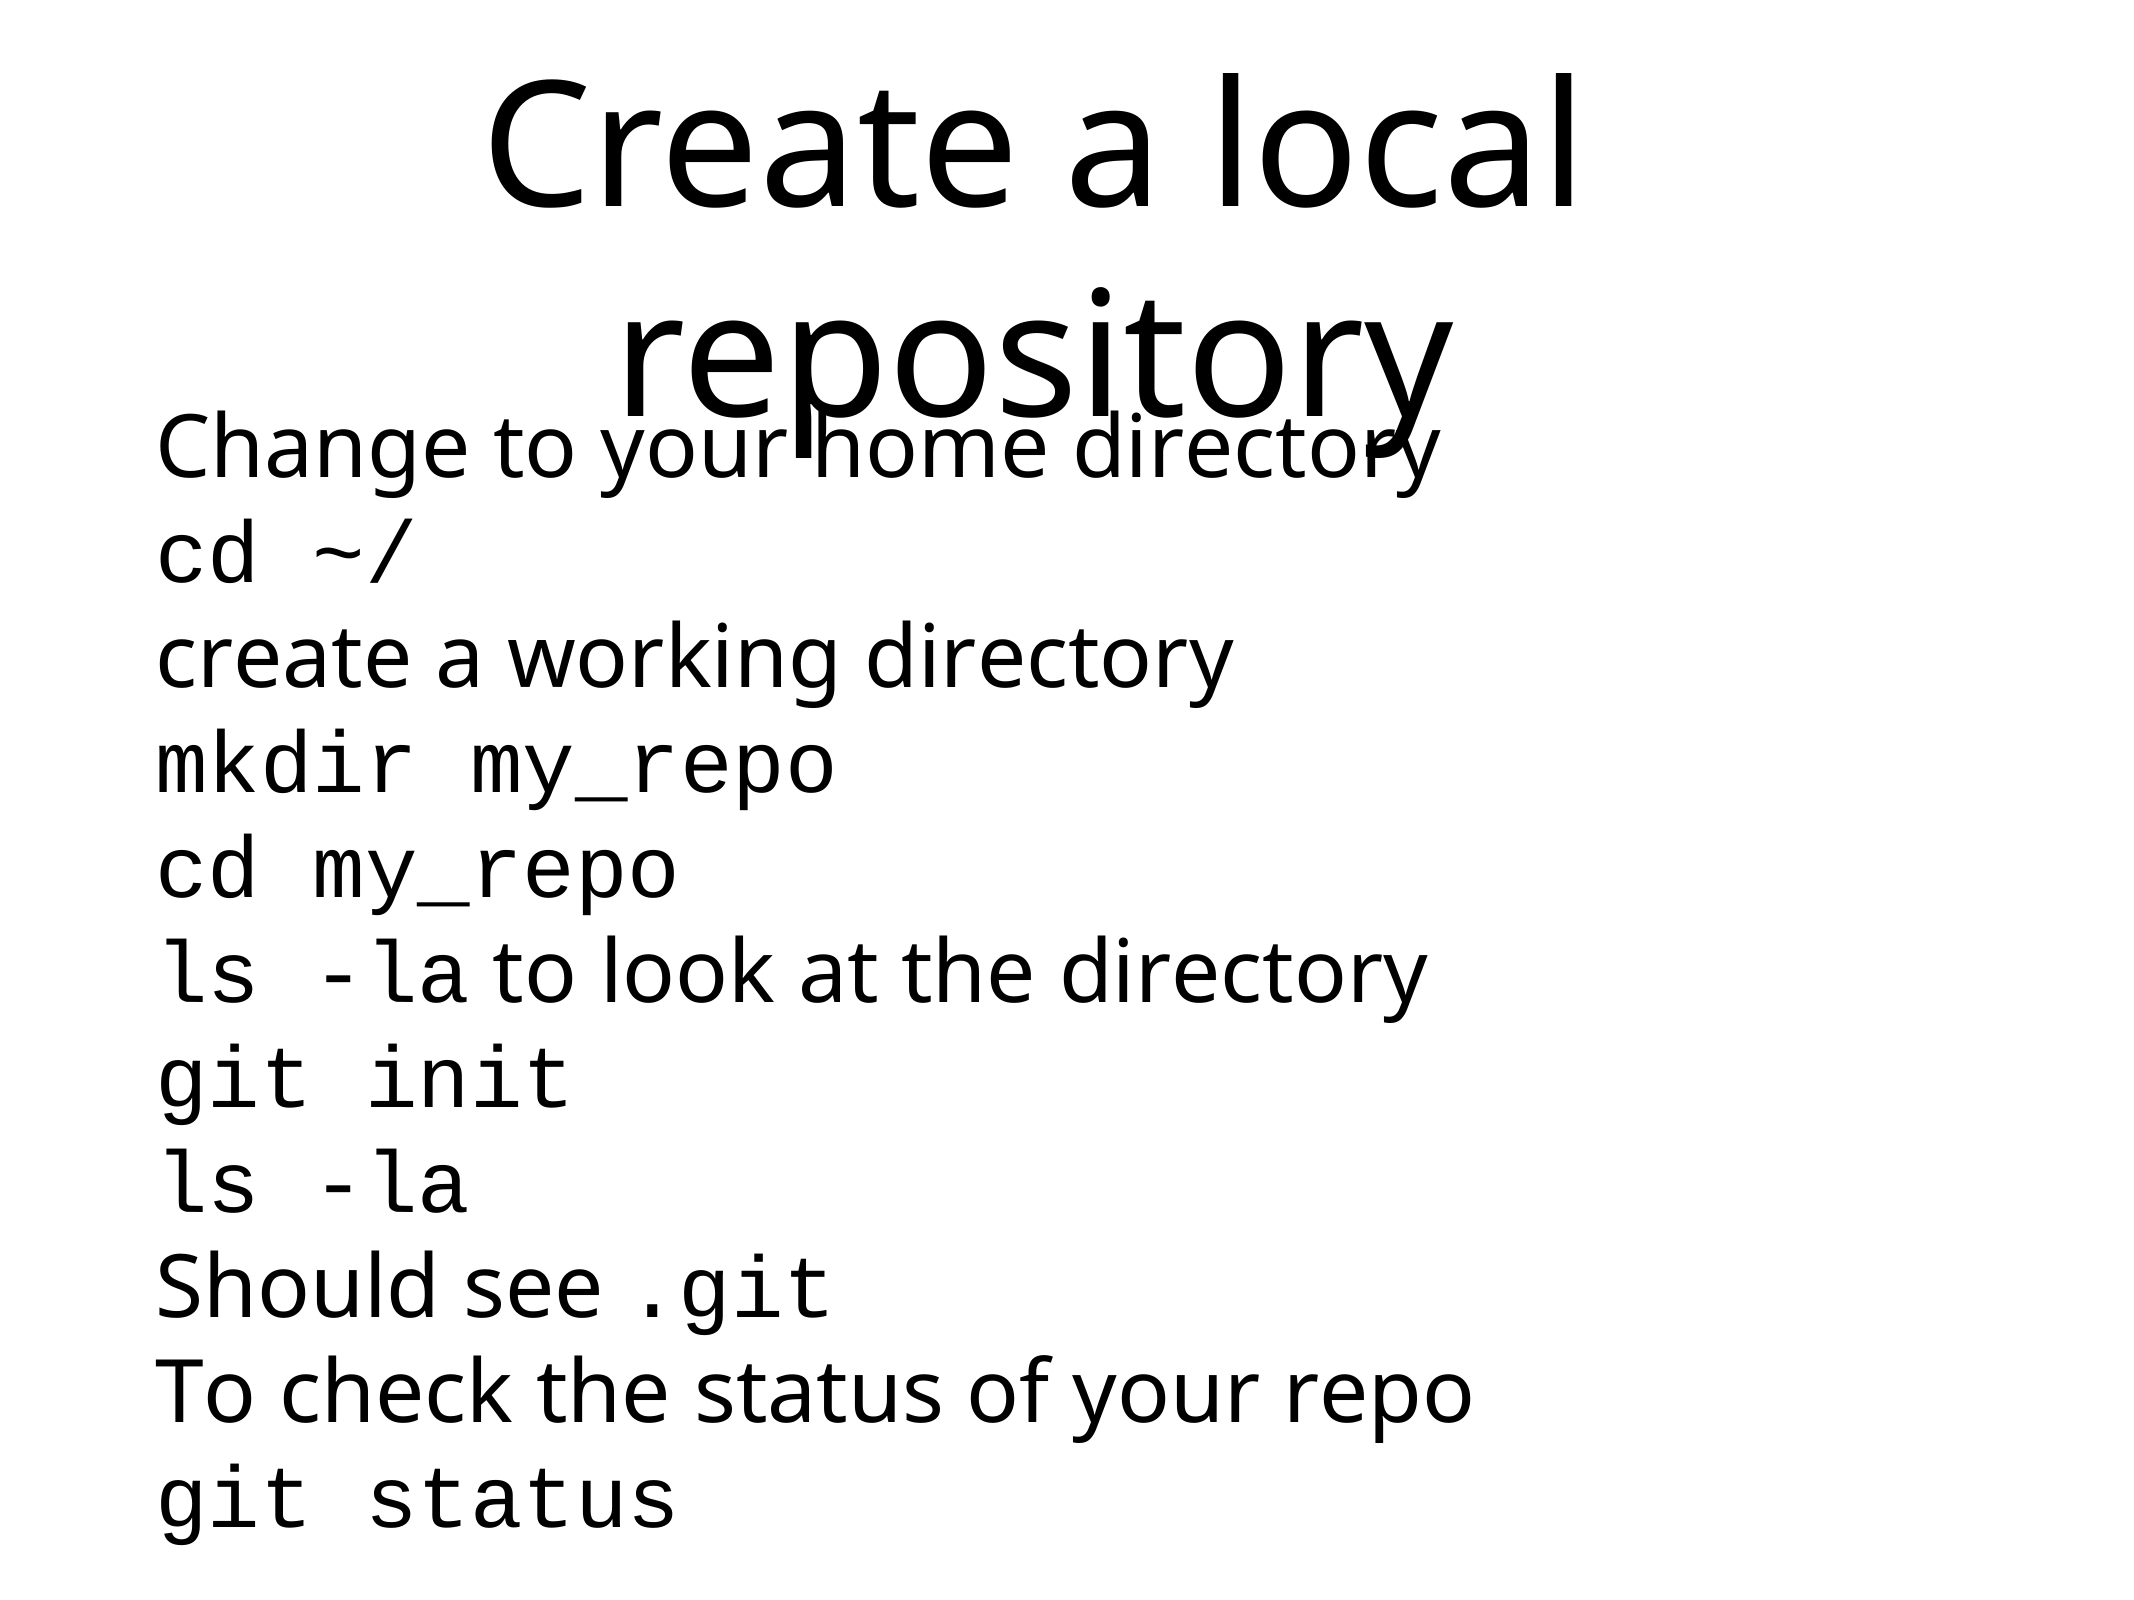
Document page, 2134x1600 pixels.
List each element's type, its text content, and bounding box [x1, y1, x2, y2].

title Create a local repository [83, 41, 1986, 442]
text_box Change to your home directory cd ~/ create a working directory mkdir my_repo cd my_repo ls -la to look at the directory git init ls -la Should see .git To check the status of your repo git status [155, 389, 1722, 1546]
